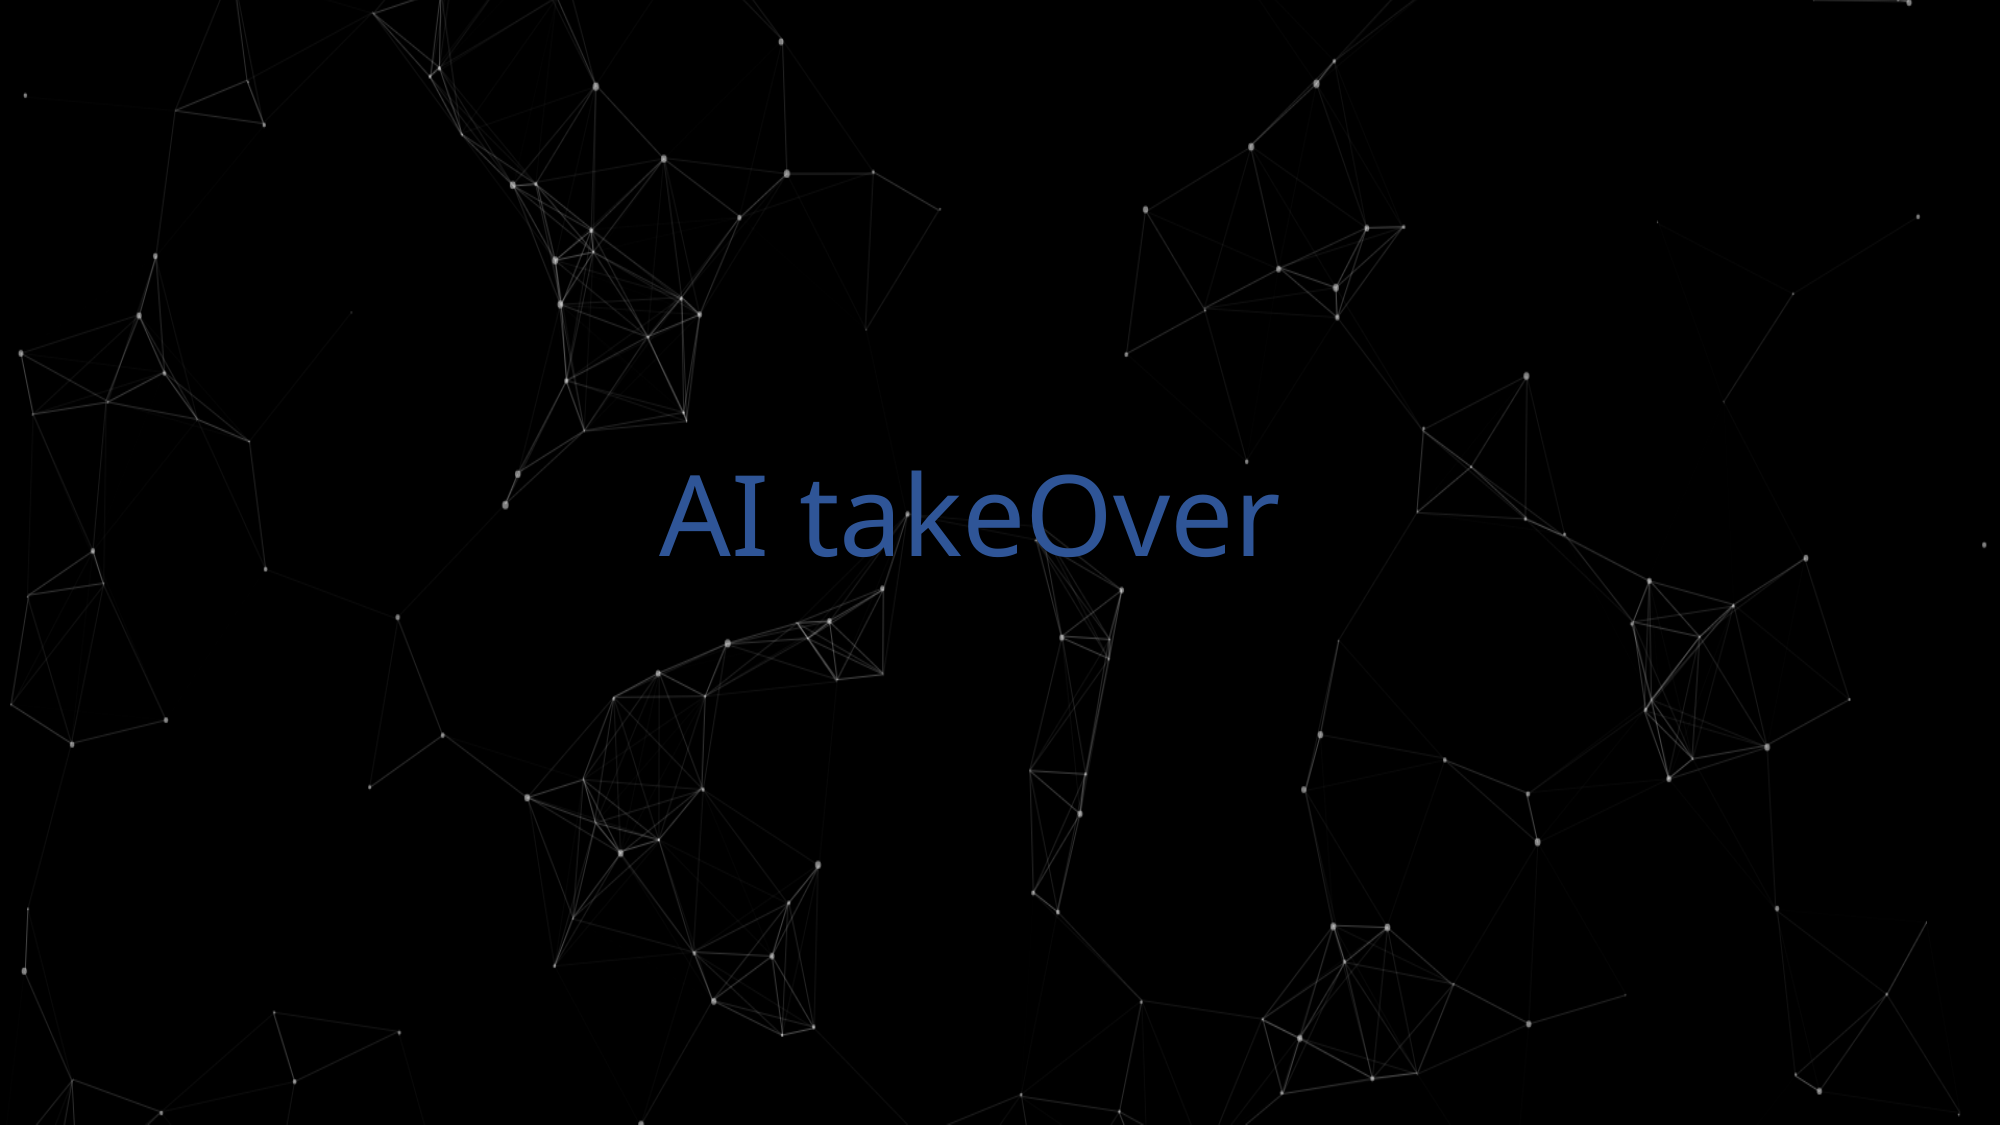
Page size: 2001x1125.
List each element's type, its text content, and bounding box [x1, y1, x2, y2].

picture [0, 0, 2000, 1125]
text_box AI takeOver [316, 435, 1625, 588]
